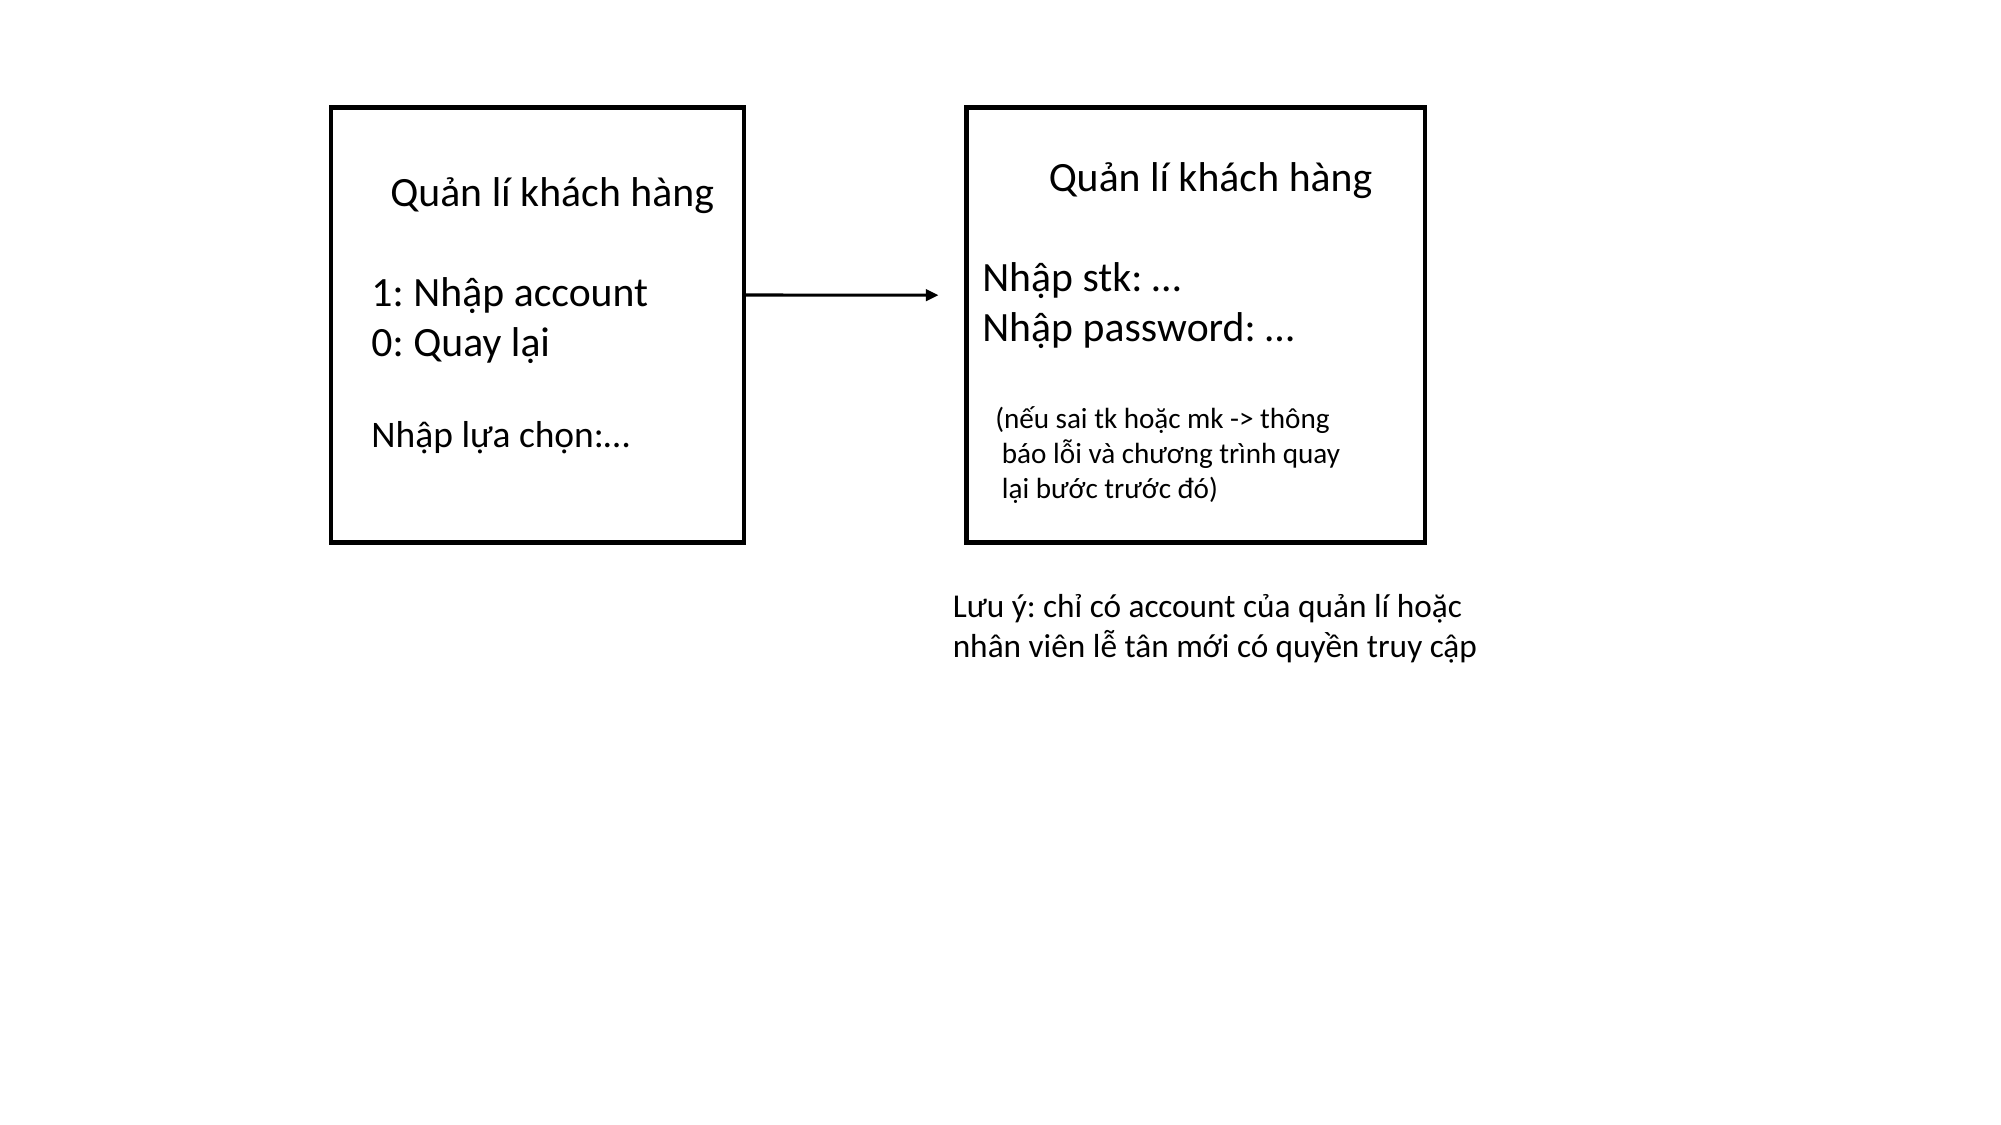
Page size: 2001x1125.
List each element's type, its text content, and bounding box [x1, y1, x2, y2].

text_box Quản lí khách hàng 1: Nhập account 0: Quay lại Nhập lựa chọn:… [356, 157, 730, 463]
text_box Quản lí khách hàng Nhập stk: … Nhập password: … (nếu sai tk hoặc mk -> thông báo lỗi và chương trình quay lại bước trước đó) [967, 142, 1398, 577]
text_box [330, 107, 745, 543]
text_box Lưu ý: chỉ có account của quản lí hoặc nhân viên lễ tân mới có quyền truy cập [938, 577, 1939, 672]
text_box [966, 107, 1425, 543]
